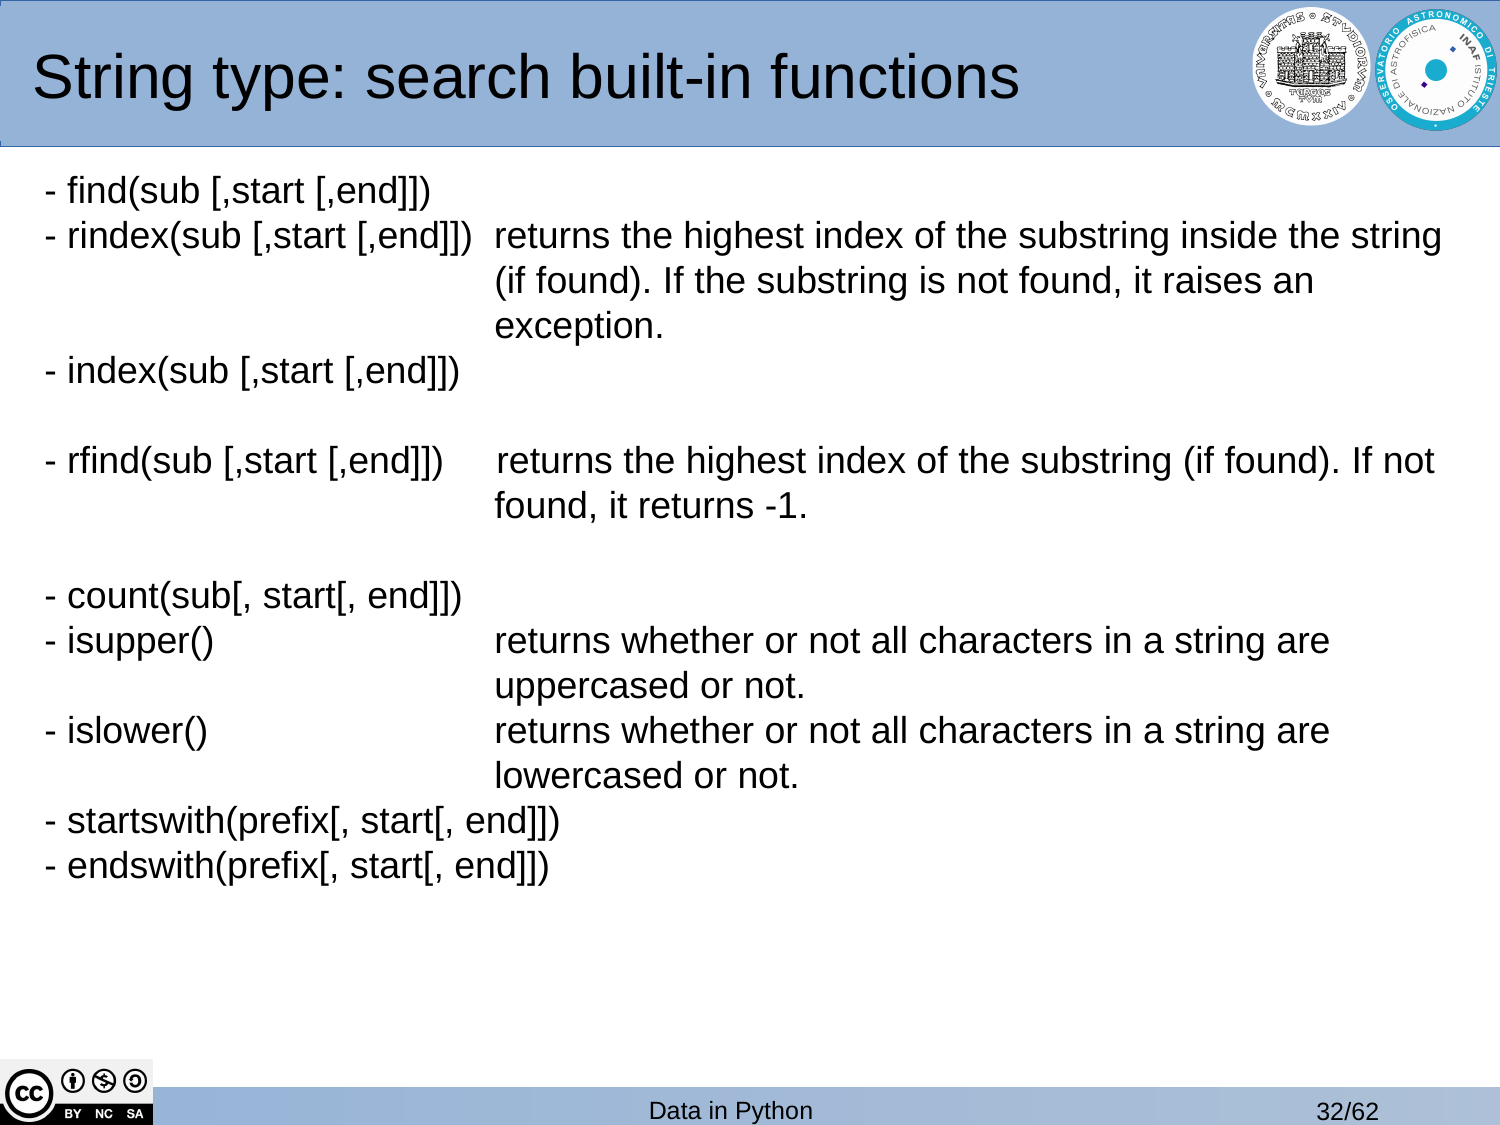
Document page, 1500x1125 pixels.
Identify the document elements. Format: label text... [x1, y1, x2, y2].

text_box String type: search built-in functions [0, 5, 1253, 141]
picture [1253, 0, 1500, 156]
list - find(sub [,start [,end]]) - rindex(sub [,start [,end]]) returns the highest index of the substring inside the string (if found). If the substring is not found, it raises an exception. - index(sub [,start [,end]]) - rfind(sub [,start [,end]]) returns the highest index of the substring (if found). If not found, it returns -1. - count(sub[, start[, end]]) - isupper() returns whether or not all characters in a string are uppercased or not. - islower() returns whether or not all characters in a string are lowercased or not. - startswith(prefix[, start[, end]]) - endswith(prefix[, start[, end]]) [29, 158, 1500, 1071]
picture [0, 1059, 153, 1125]
